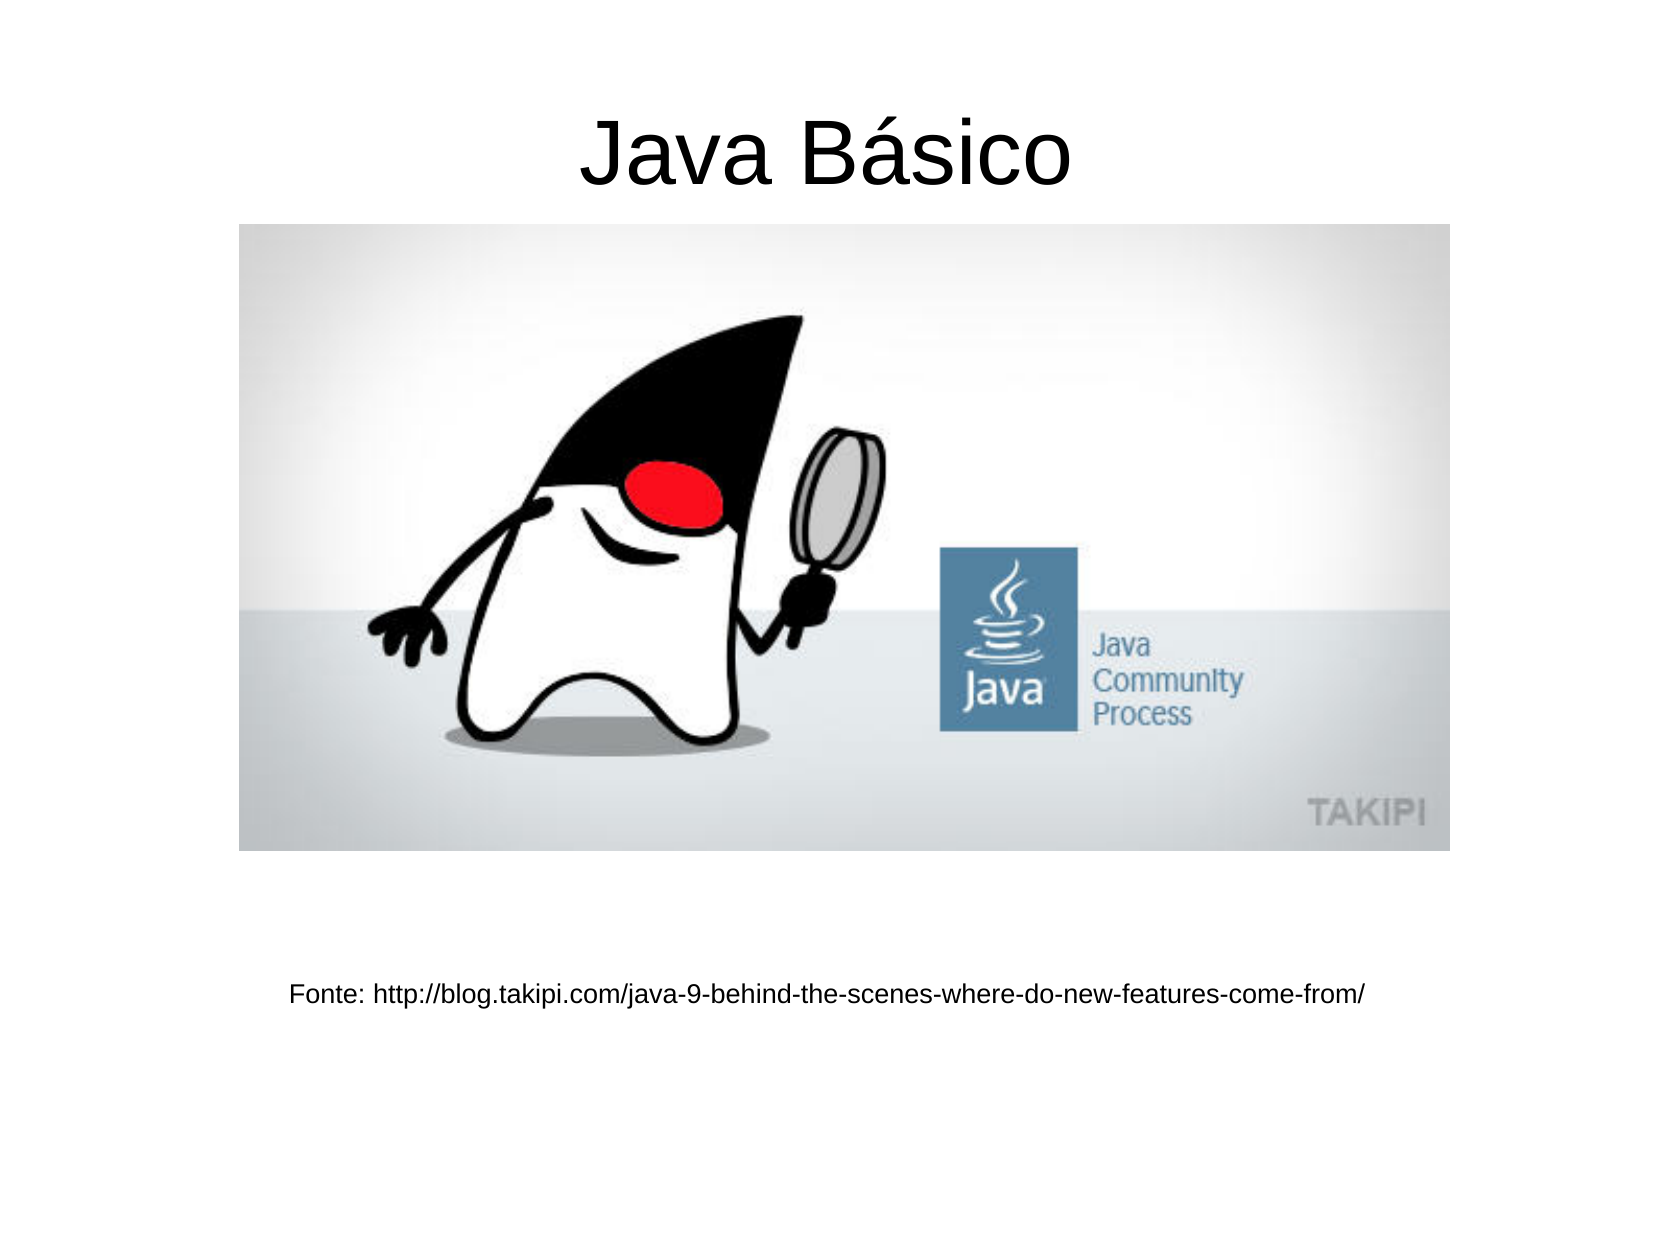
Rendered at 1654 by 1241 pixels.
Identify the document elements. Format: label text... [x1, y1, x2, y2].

picture [239, 224, 1450, 851]
title Java Básico [82, 49, 1571, 257]
subtitle Fonte: http://blog.takipi.com/java-9-behind-the-scenes-where-do-new-features-come-from/ [82, 290, 1571, 1010]
